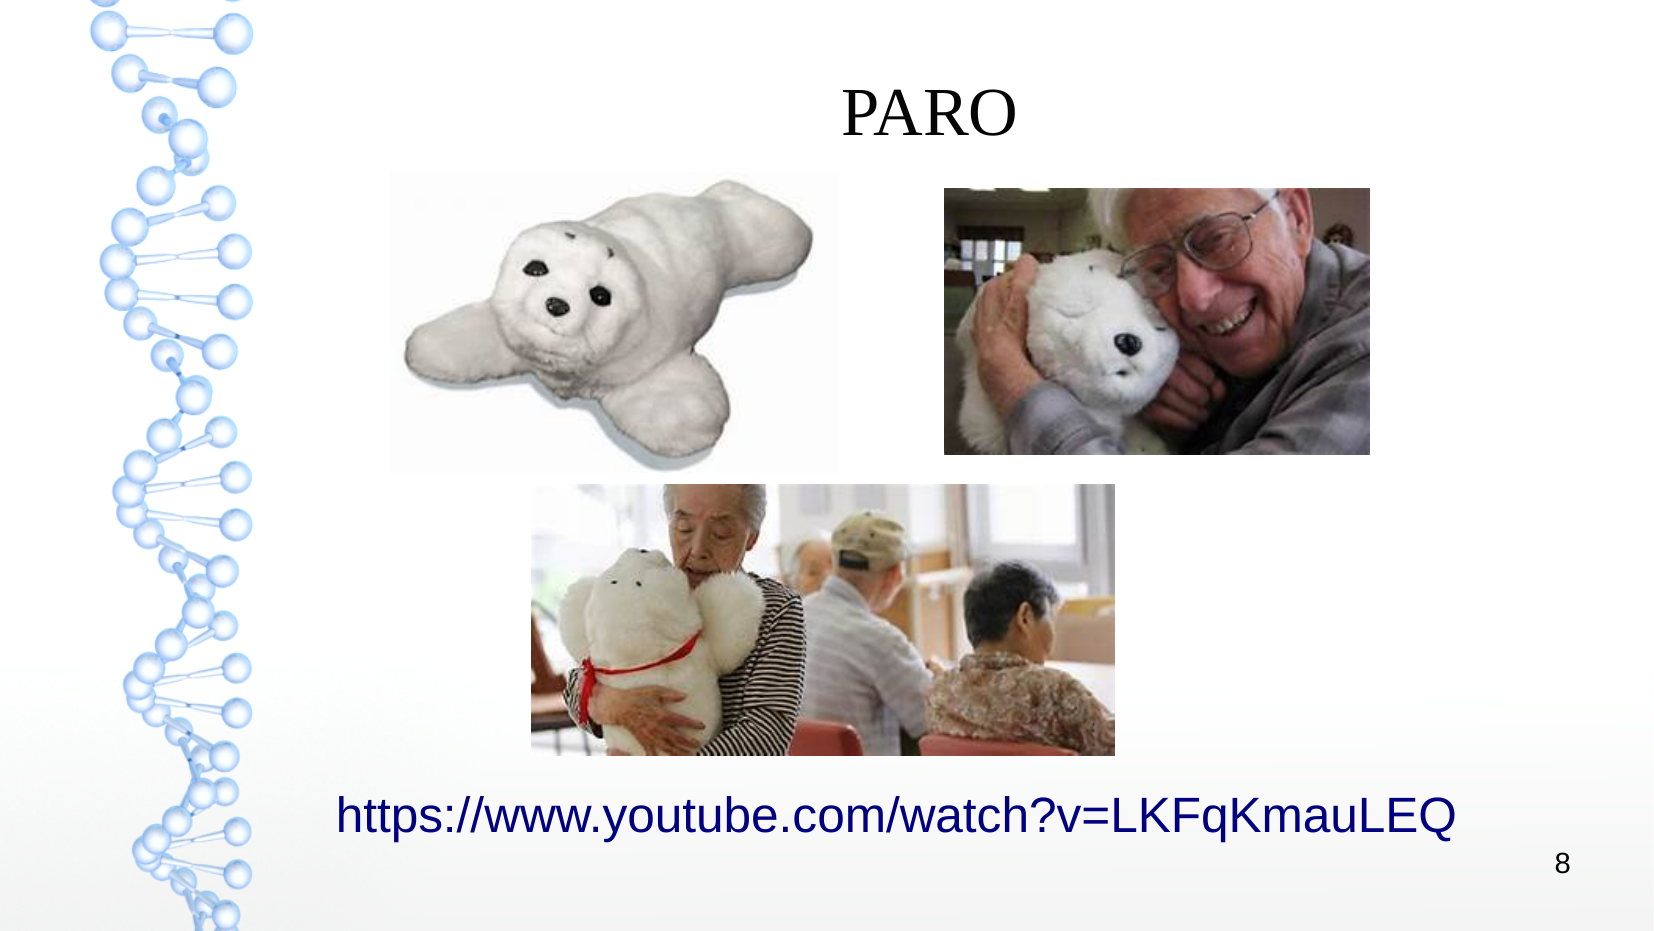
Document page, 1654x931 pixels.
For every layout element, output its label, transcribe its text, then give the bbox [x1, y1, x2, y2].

list https://www.youtube.com/watch?v=LKFqKmauLEQ [265, 170, 1595, 844]
picture [0, 0, 1654, 931]
title PARO [265, 35, 1595, 170]
